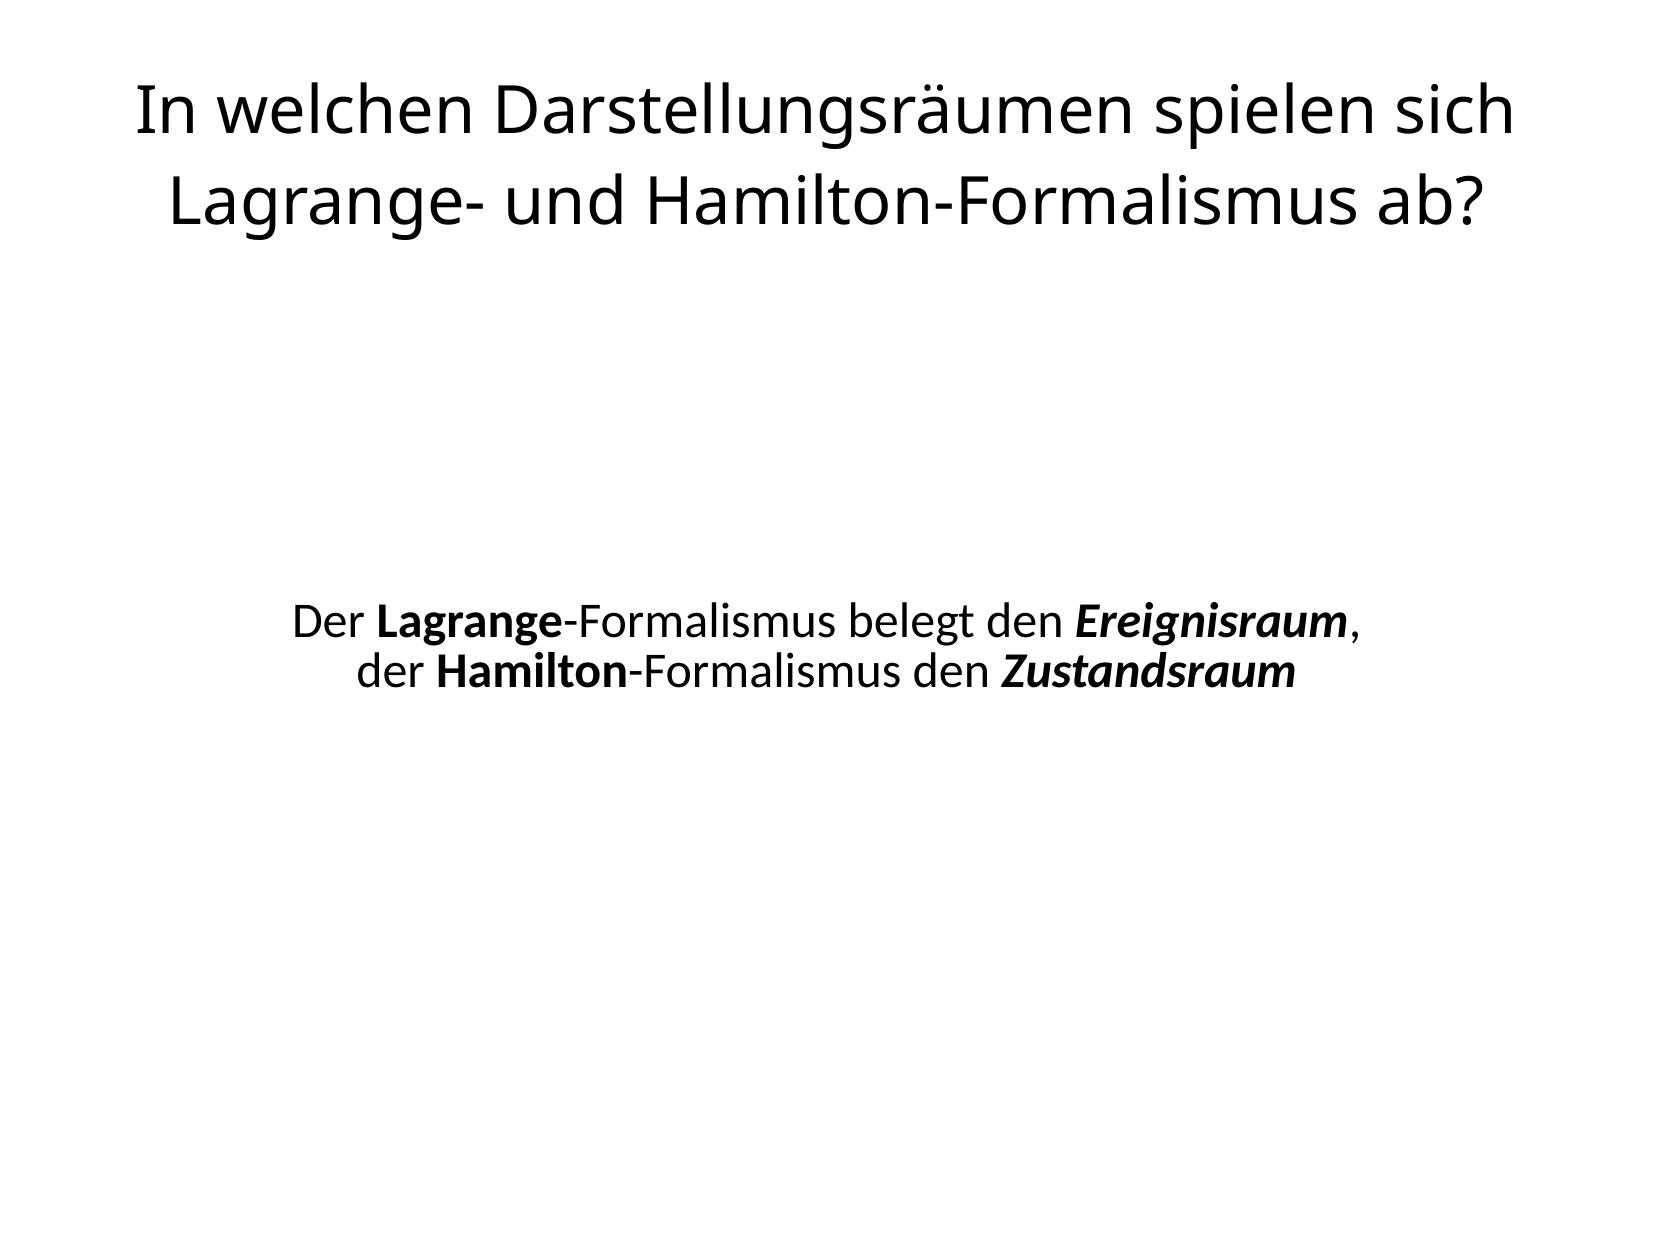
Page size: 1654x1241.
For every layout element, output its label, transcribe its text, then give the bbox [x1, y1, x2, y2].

title In welchen Darstellungsräumen spielen sich Lagrange- und Hamilton-Formalismus ab? [82, 49, 1571, 257]
subtitle Der Lagrange-Formalismus belegt den Ereignisraum, der Hamilton-Formalismus den Zustandsraum [82, 290, 1571, 1010]
